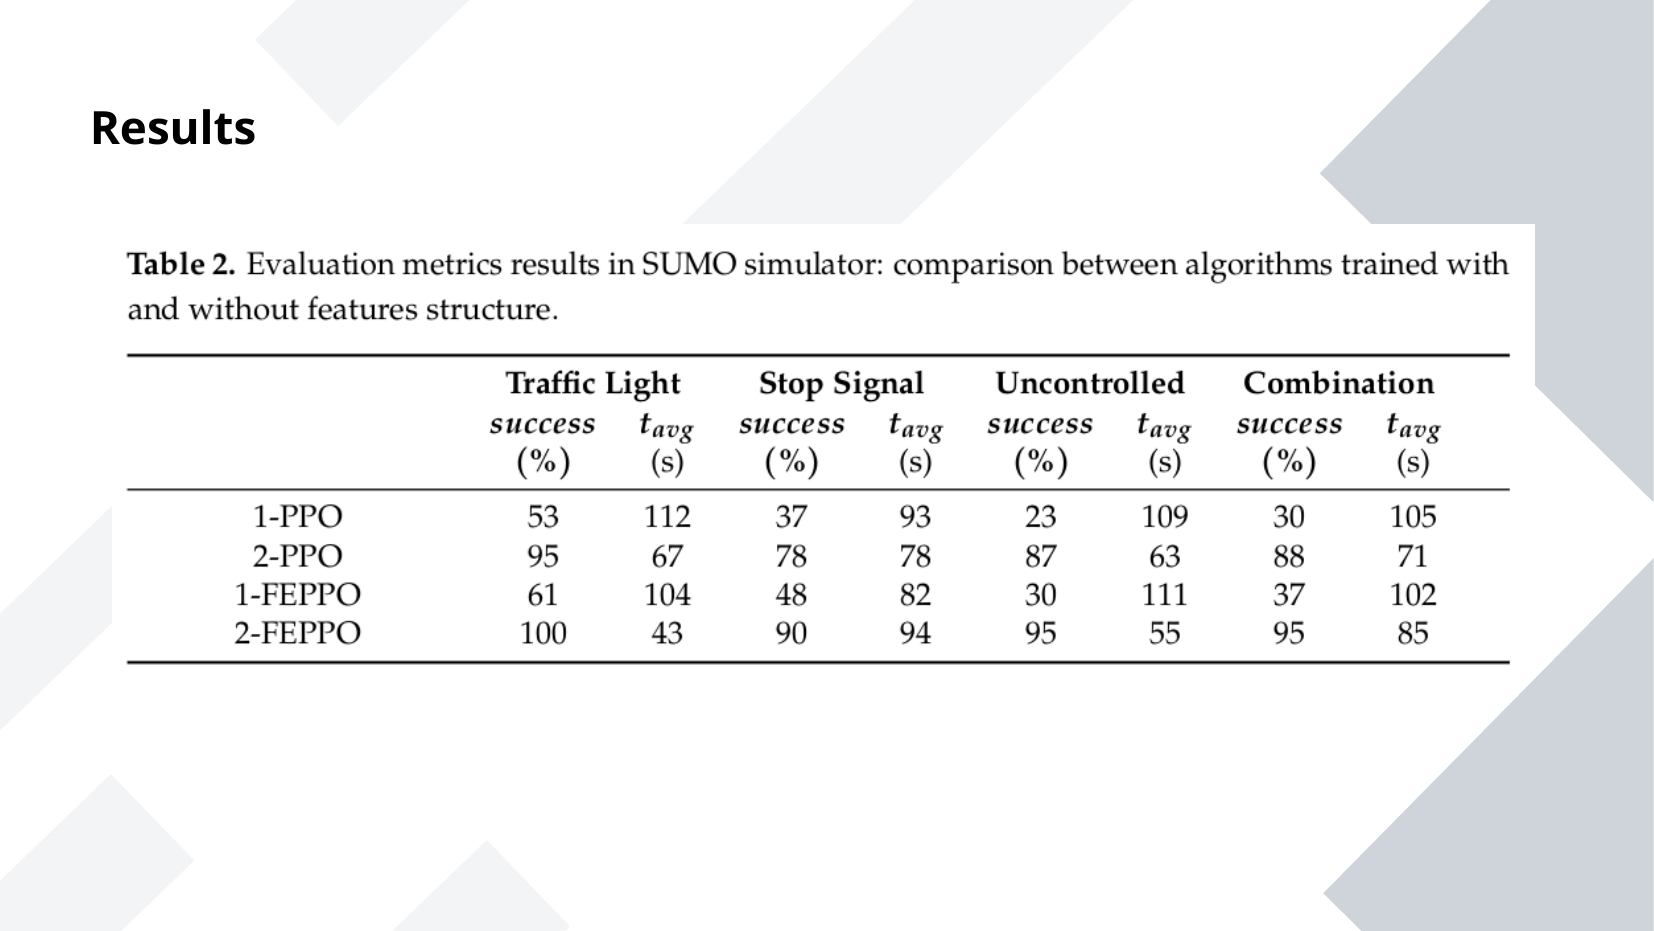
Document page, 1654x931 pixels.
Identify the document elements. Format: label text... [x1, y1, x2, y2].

picture [112, 224, 1535, 674]
text_box Results [75, 87, 1418, 263]
